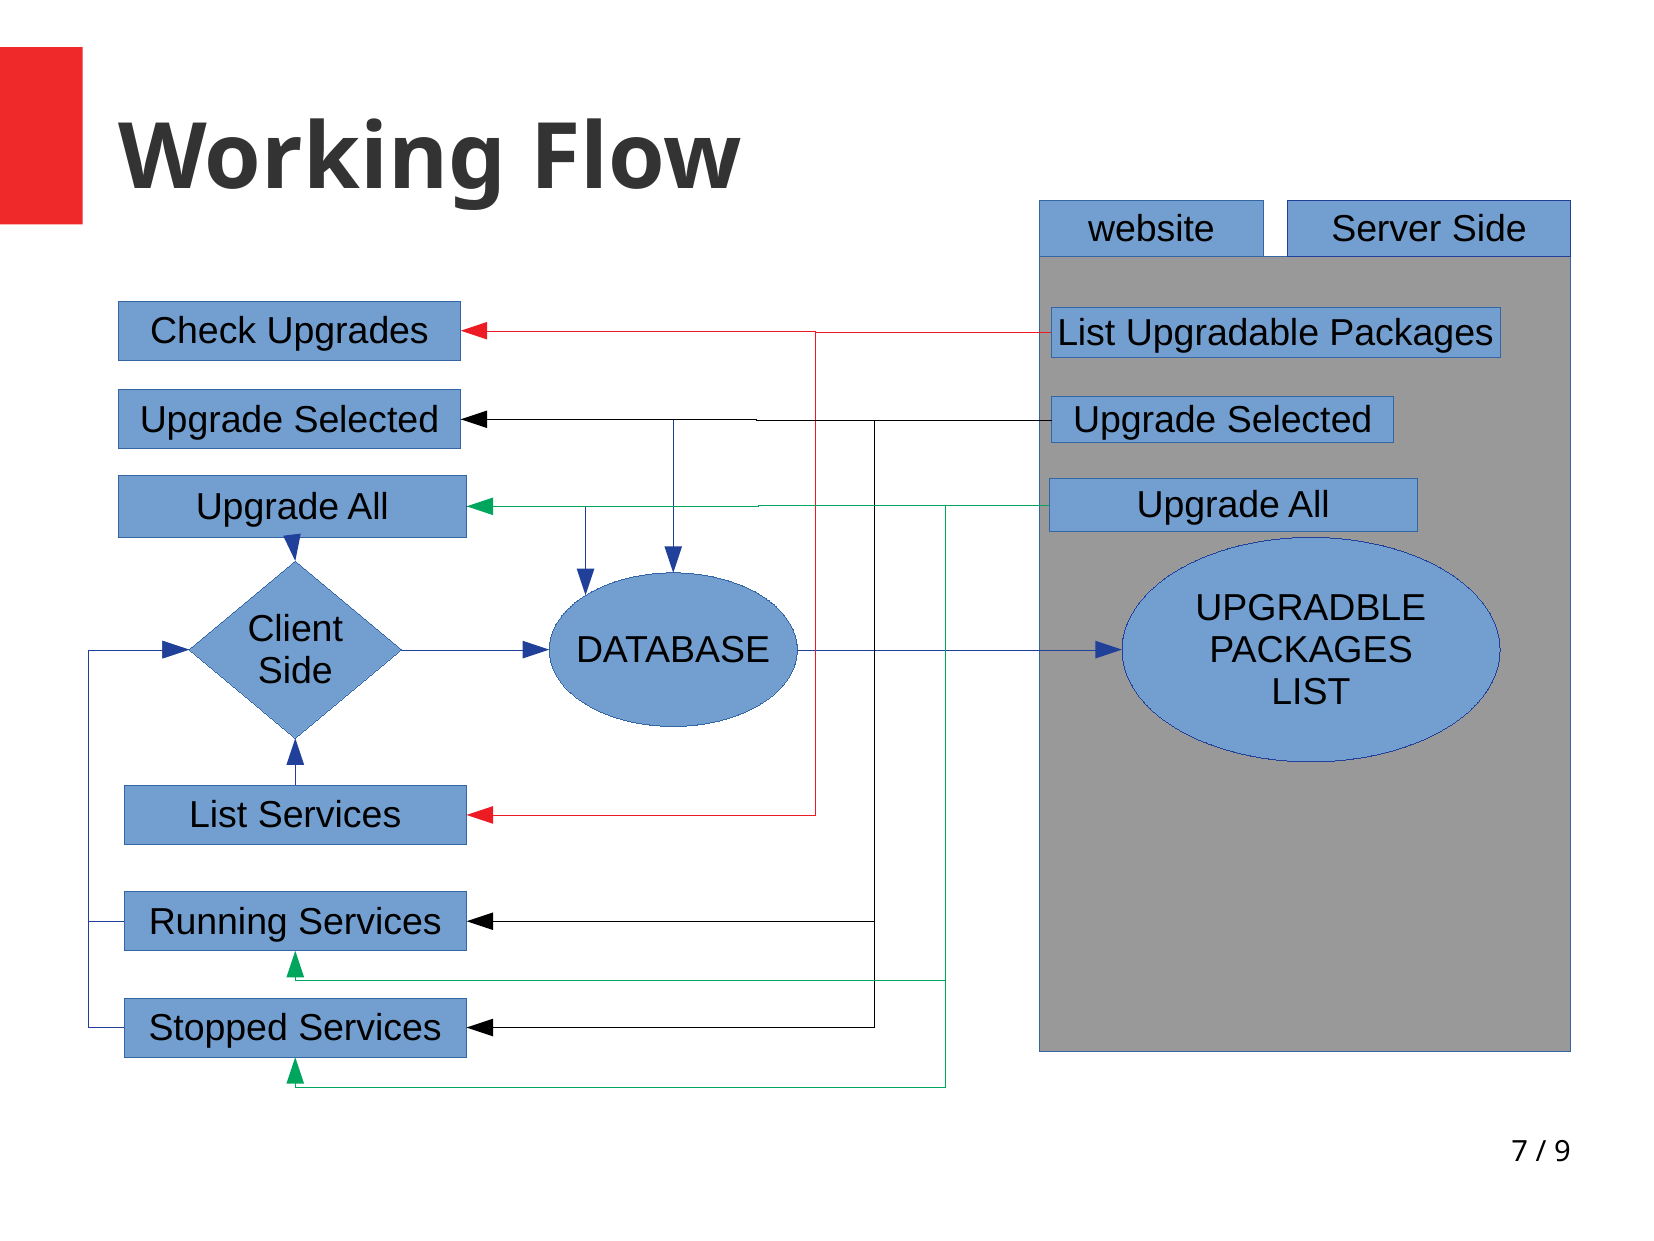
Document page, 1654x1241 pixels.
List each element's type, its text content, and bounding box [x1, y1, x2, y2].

text_box UPGRADBLE PACKAGES LIST [1122, 537, 1501, 762]
text_box Running Services [124, 891, 467, 951]
text_box [1039, 256, 1571, 1052]
text_box Upgrade Selected [118, 389, 461, 449]
text_box Client Side [189, 561, 402, 739]
text_box List Services [124, 785, 467, 845]
text_box DATABASE [549, 572, 798, 727]
text_box Upgrade All [1049, 478, 1418, 532]
text_box List Upgradable Packages [1051, 307, 1501, 358]
text_box Upgrade All [118, 475, 467, 538]
text_box website [1039, 200, 1264, 257]
title Working Flow [118, 49, 1571, 257]
text_box Stopped Services [124, 998, 467, 1058]
text_box Upgrade Selected [1051, 396, 1394, 443]
text_box Check Upgrades [118, 301, 461, 361]
text_box Server Side [1287, 200, 1571, 257]
